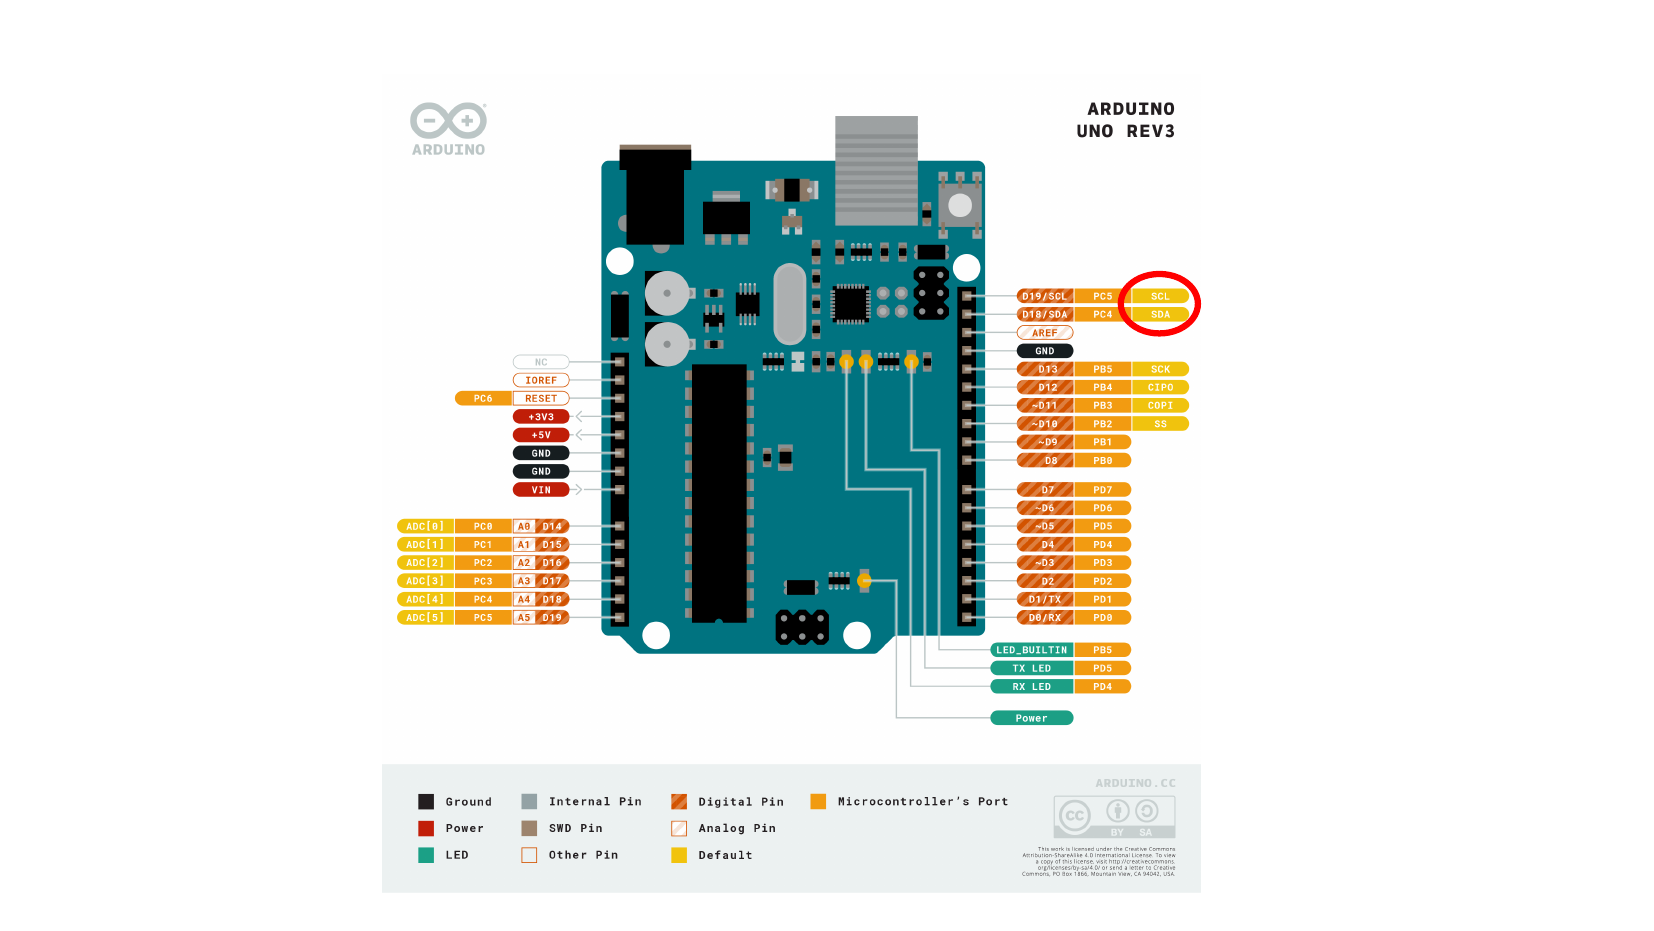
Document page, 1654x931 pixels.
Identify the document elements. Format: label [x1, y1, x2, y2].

picture [382, 74, 1201, 893]
picture [1125, 278, 1194, 330]
